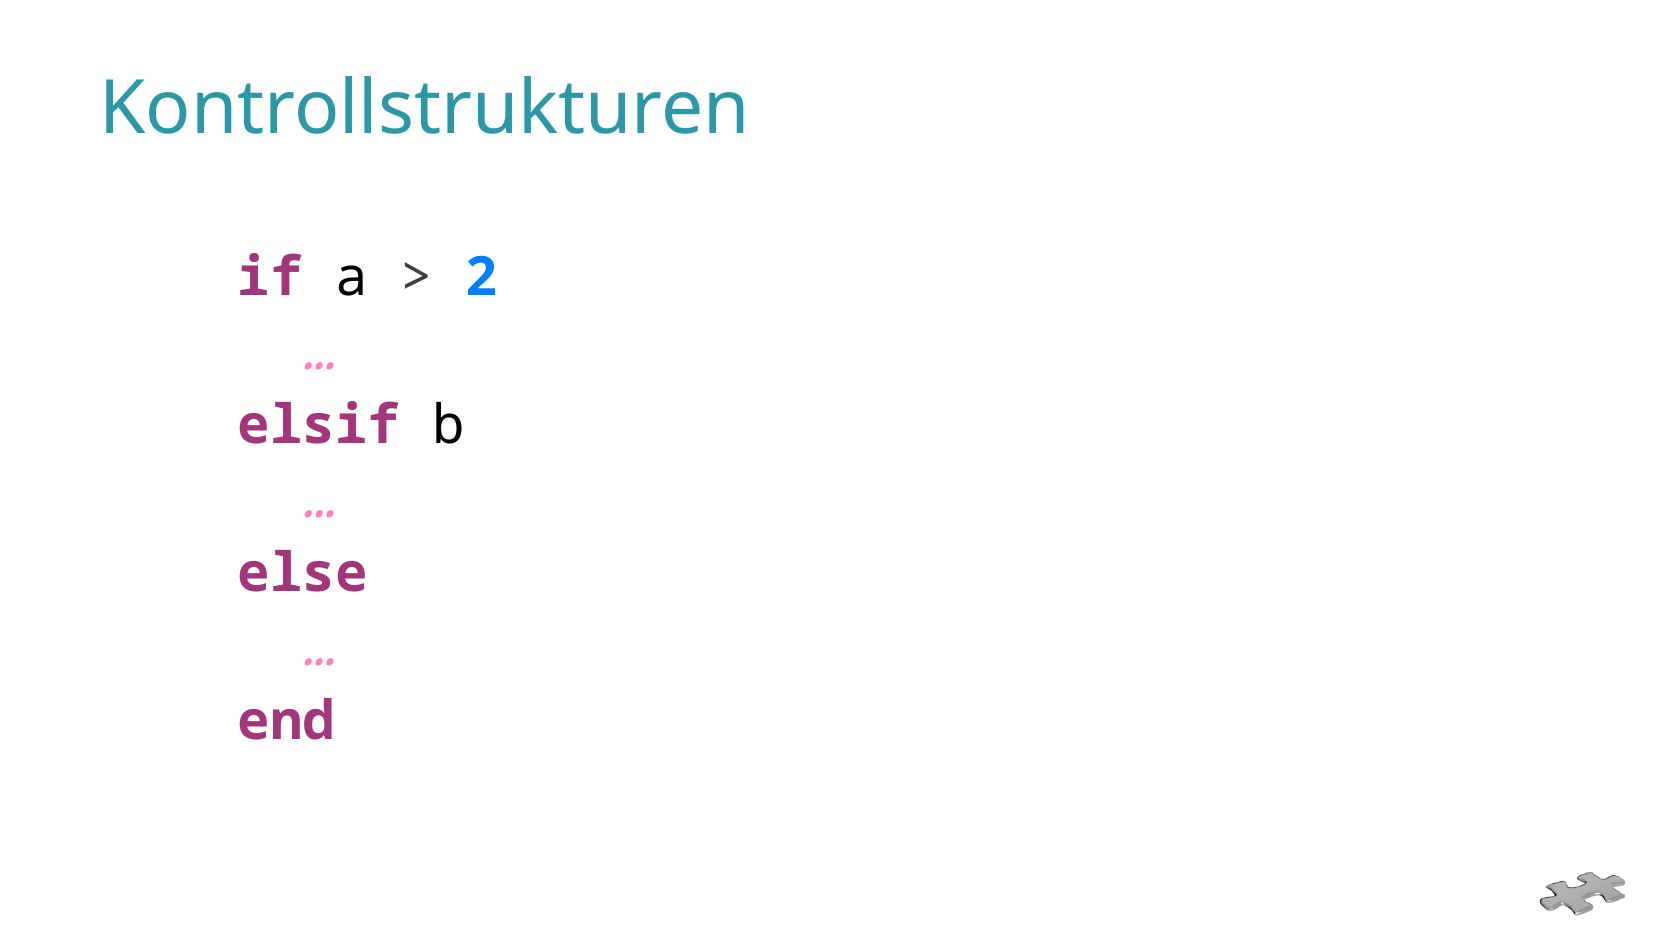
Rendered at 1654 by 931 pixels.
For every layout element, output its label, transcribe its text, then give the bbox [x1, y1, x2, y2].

title Kontrollstrukturen [99, 54, 1535, 154]
picture [1539, 871, 1626, 916]
text_box if a > 2 … elsif b … else … end [231, 237, 1375, 712]
